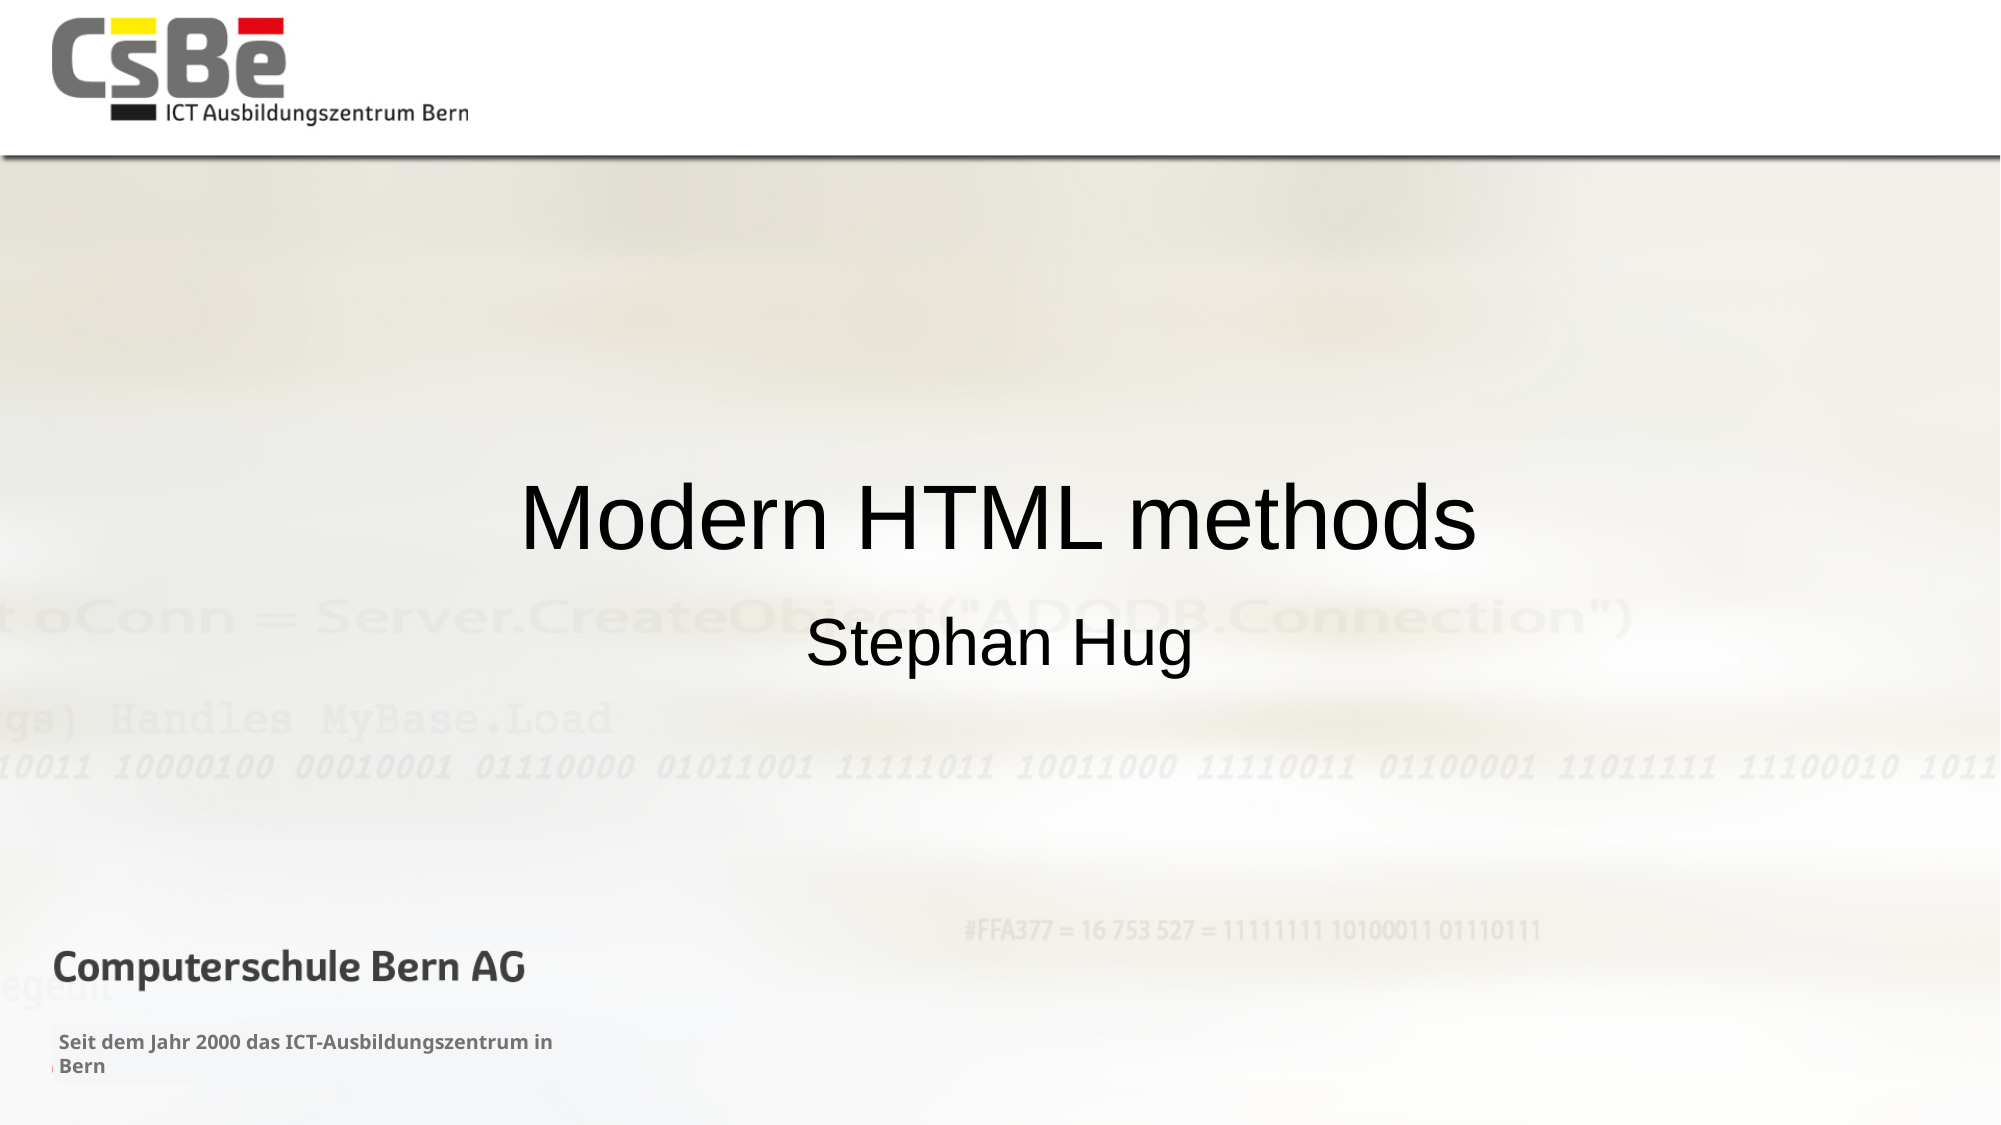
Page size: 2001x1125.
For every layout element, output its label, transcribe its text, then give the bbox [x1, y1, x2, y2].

picture [0, 0, 2001, 1125]
title Modern HTML methods [249, 184, 1750, 576]
subtitle Stephan Hug [249, 590, 1750, 863]
